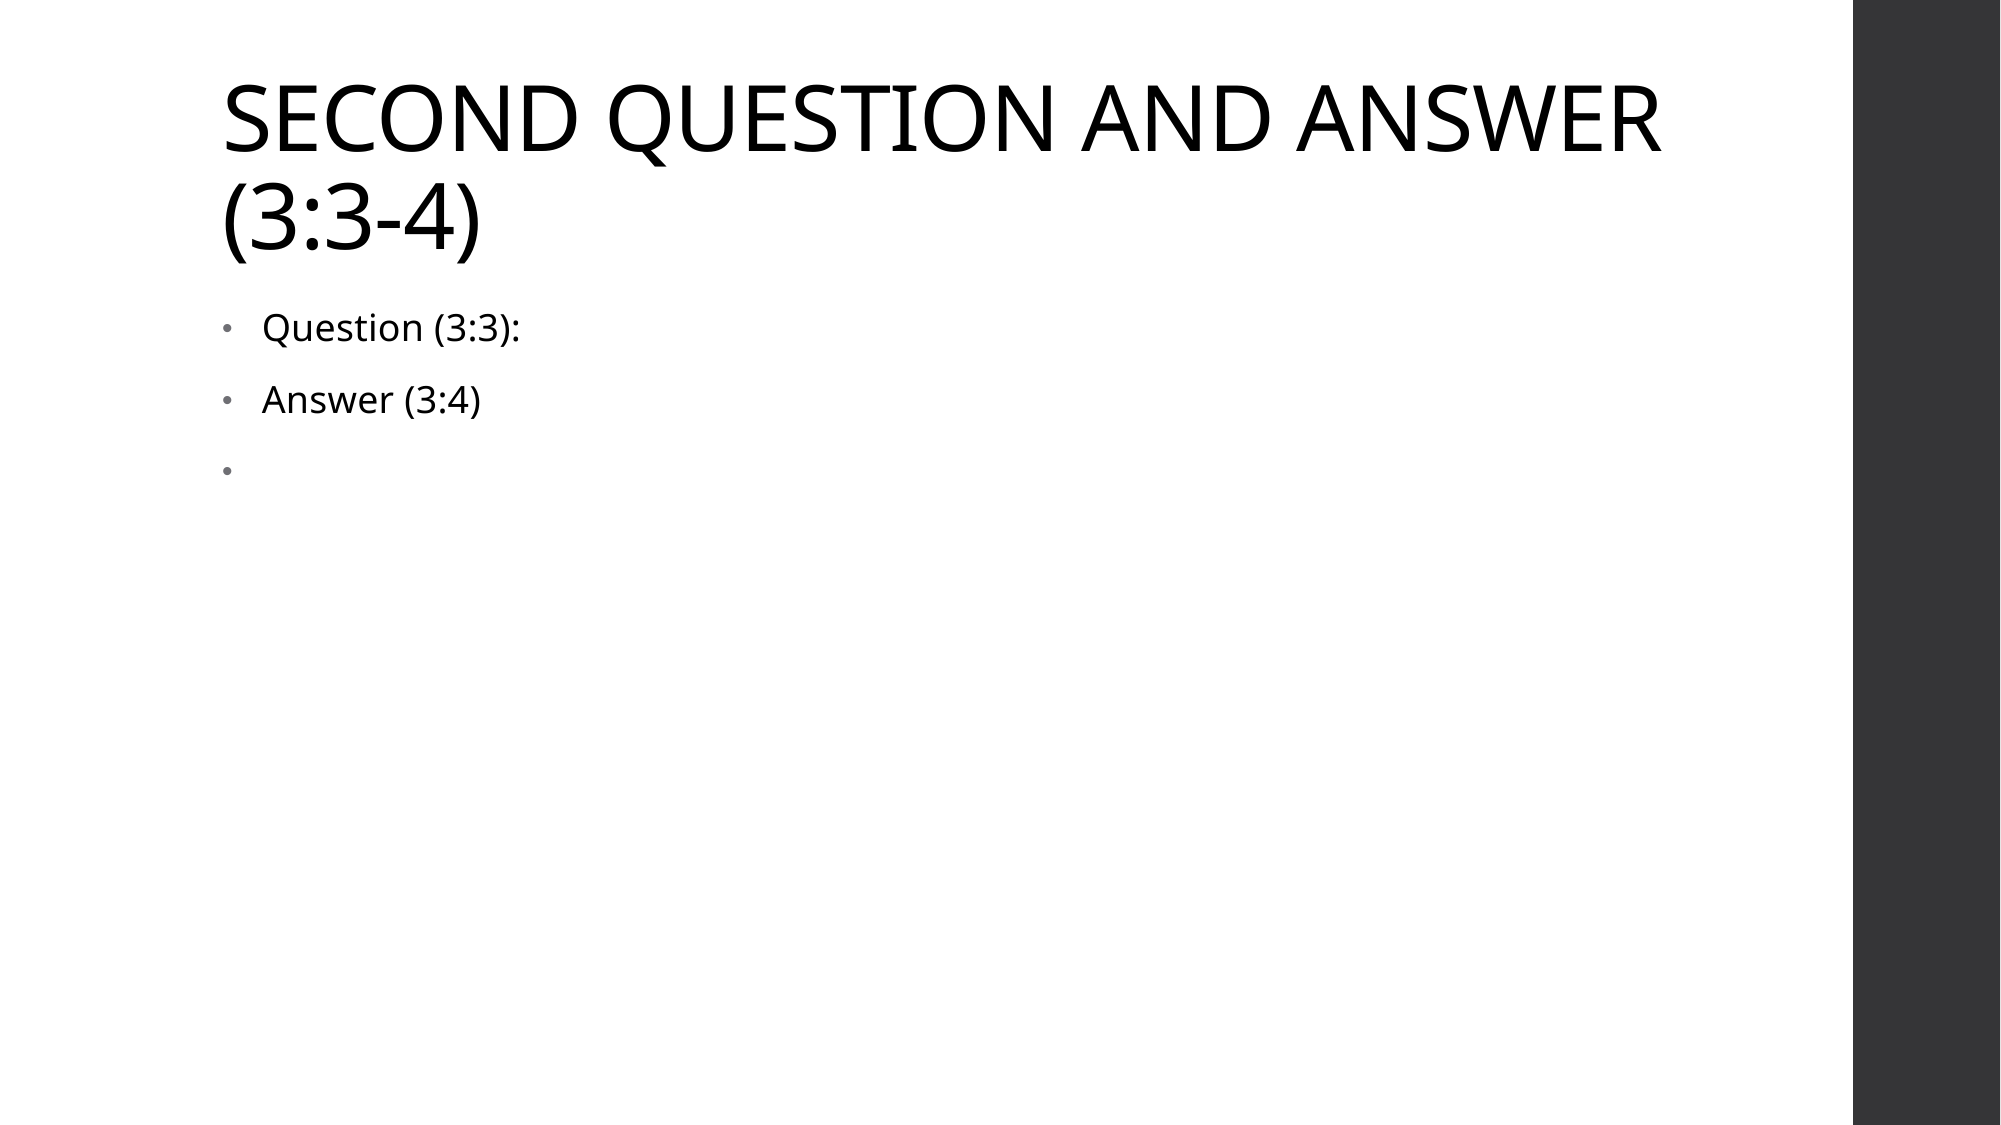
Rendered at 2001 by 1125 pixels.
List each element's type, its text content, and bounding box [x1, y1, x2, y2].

list Question (3:3): Answer (3:4) [206, 299, 1617, 1014]
title SECOND QUESTION AND ANSWER (3:3-4) [206, 60, 1797, 278]
